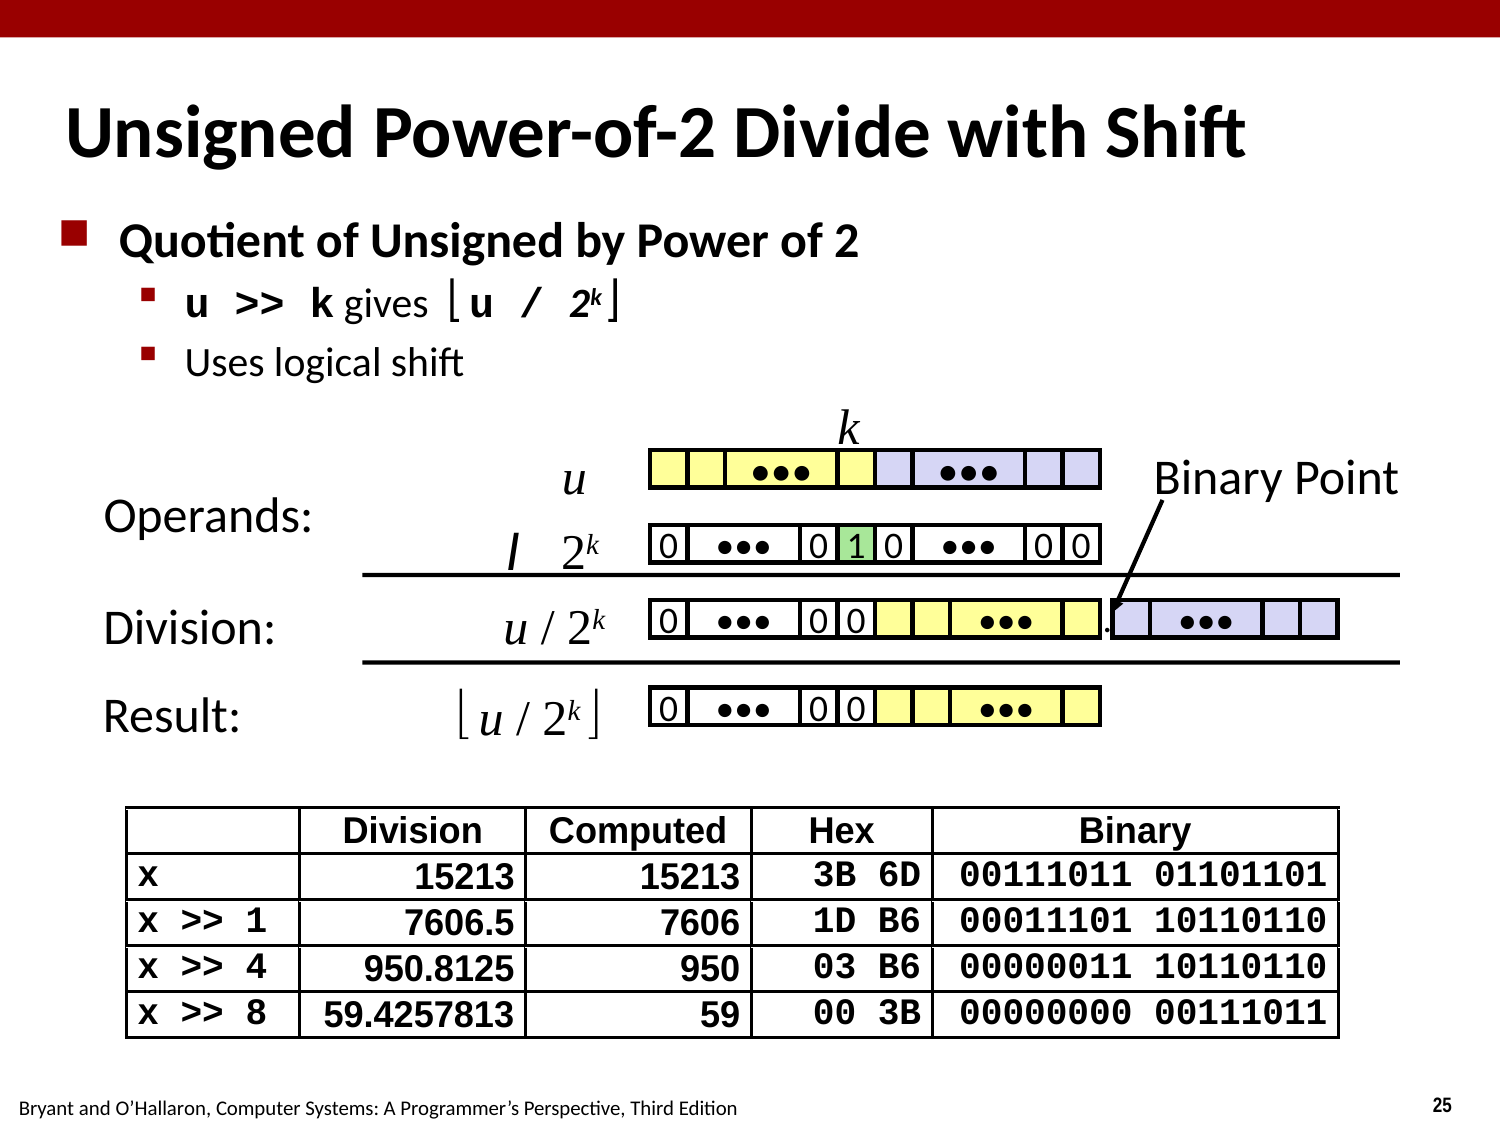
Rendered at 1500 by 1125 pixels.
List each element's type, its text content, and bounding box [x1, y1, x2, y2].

text_box ••• [950, 600, 1063, 638]
text_box Division: [88, 587, 303, 663]
text_box Result: [88, 674, 257, 750]
text_box ••• [725, 450, 838, 488]
text_box [1025, 450, 1100, 488]
text_box [1063, 687, 1100, 725]
text_box ••• [950, 687, 1063, 725]
text_box . [1087, 587, 1128, 648]
text_box 0 [1062, 525, 1100, 563]
text_box k [822, 387, 875, 463]
text_box 0 [1025, 525, 1062, 563]
text_box 0 [875, 525, 912, 563]
text_box [1263, 600, 1338, 638]
text_box ••• [687, 525, 800, 563]
text_box / [493, 512, 535, 587]
list Quotient of Unsigned by Power of 2 u >> k gives  u / 2k  Uses logical shift [47, 200, 1411, 409]
title Unsigned Power-of-2 Divide with Shift [50, 80, 1425, 175]
text_box ••• [688, 687, 800, 725]
text_box 2k [546, 512, 614, 572]
text_box u / 2k [488, 587, 620, 660]
text_box ••• [1149, 600, 1263, 638]
text_box [838, 450, 912, 488]
text_box 0 [650, 600, 688, 638]
text_box  u / 2k  [441, 678, 617, 753]
text_box [875, 600, 950, 638]
text_box 0 [650, 525, 687, 563]
text_box ••• [688, 600, 800, 638]
text_box Binary Point [1138, 437, 1415, 513]
picture [125, 806, 1386, 1076]
text_box [1063, 600, 1087, 638]
text_box 0 [800, 600, 837, 638]
text_box 1 [837, 525, 875, 563]
text_box 0 [800, 687, 837, 725]
text_box u [547, 437, 602, 512]
text_box [650, 450, 725, 488]
text_box 0 [800, 525, 837, 563]
text_box 2k [546, 578, 614, 587]
text_box [875, 687, 950, 725]
text_box Operands: [88, 474, 329, 550]
text_box 0 [837, 687, 875, 725]
text_box ••• [912, 525, 1025, 563]
text_box [1128, 600, 1149, 638]
text_box 0 [837, 600, 875, 638]
text_box 0 [650, 687, 688, 725]
text_box ••• [912, 450, 1025, 488]
